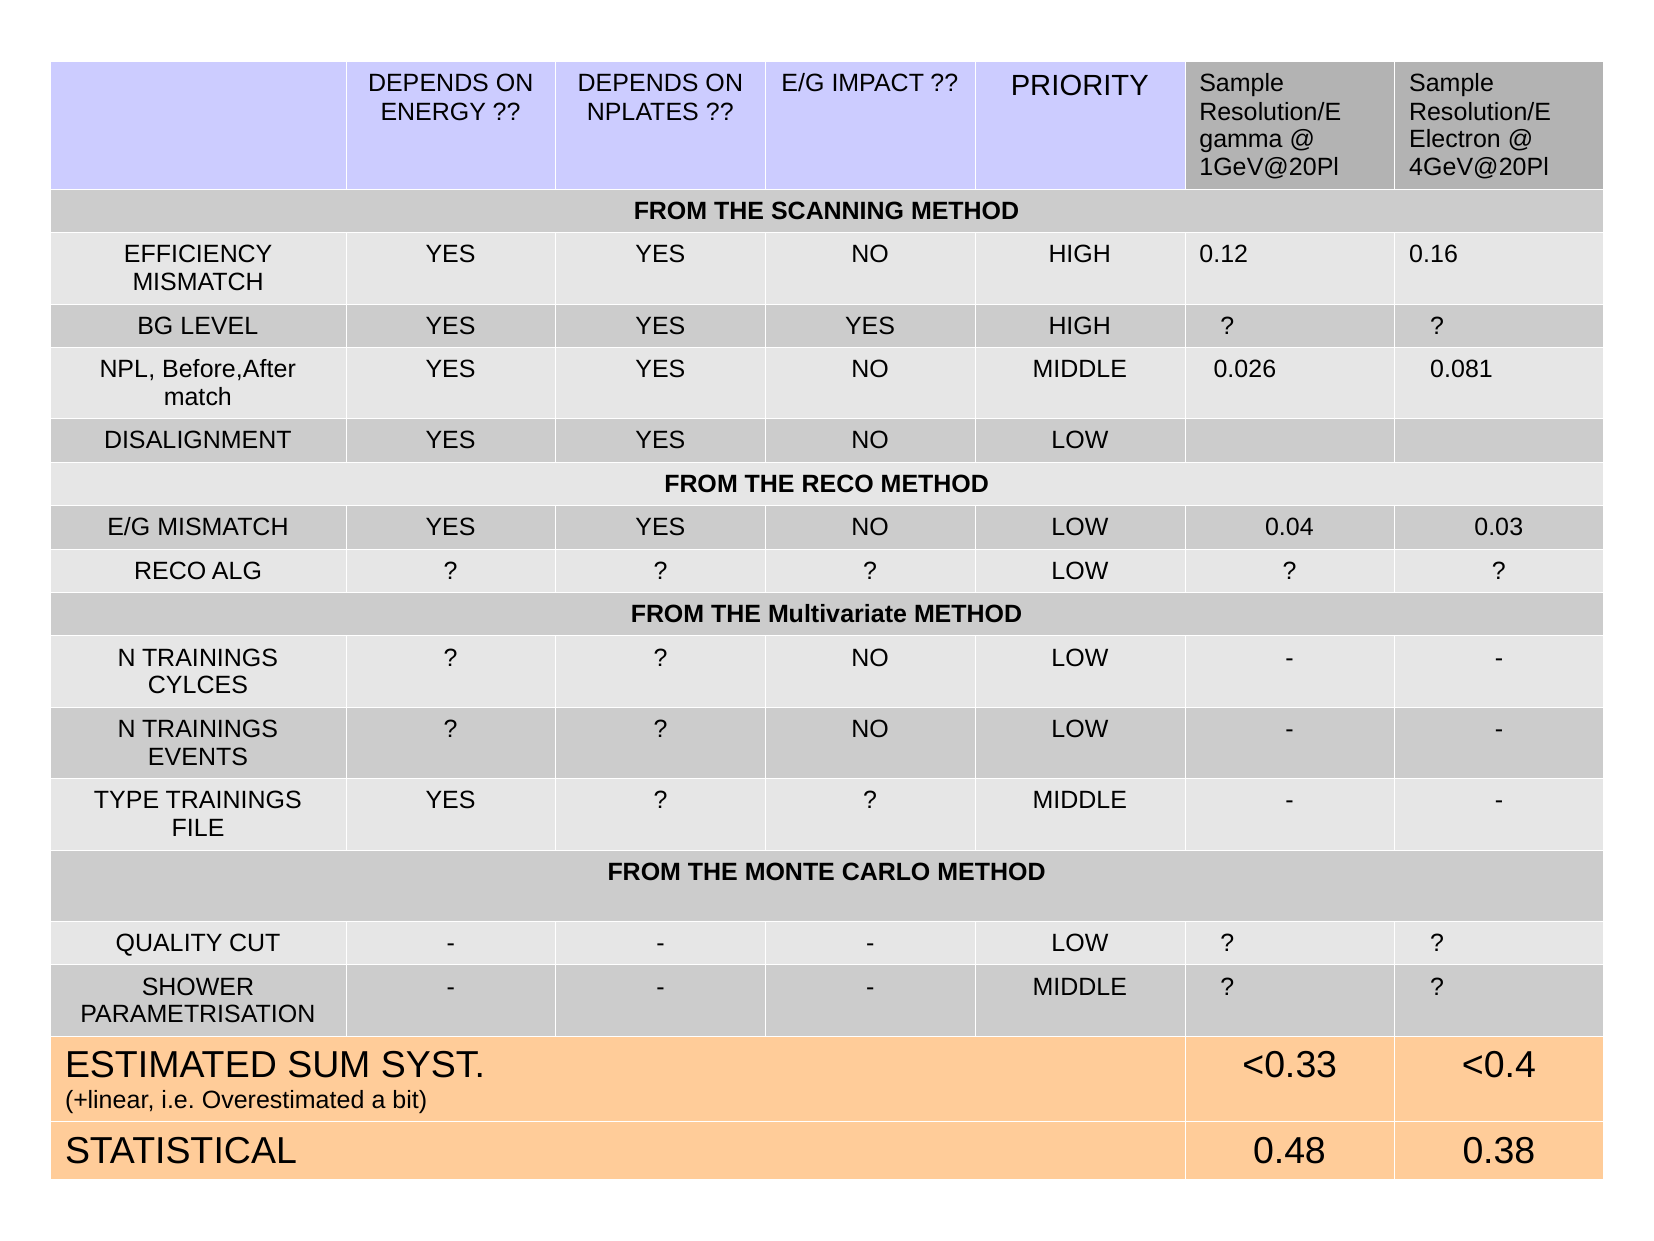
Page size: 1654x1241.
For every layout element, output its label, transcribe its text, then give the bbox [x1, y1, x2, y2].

table_cell ? [1186, 305, 1394, 347]
table_header DEPENDS ON NPLATES ?? [556, 62, 765, 189]
table_cell - [347, 922, 555, 964]
table_cell ? [1395, 965, 1603, 1036]
table_cell NO [766, 708, 975, 778]
table_cell - [556, 965, 765, 1036]
table_cell QUALITY CUT [51, 922, 346, 964]
table_cell ? [766, 550, 975, 592]
table_header DEPENDS ON ENERGY ?? [347, 62, 555, 189]
table_header PRIORITY [976, 62, 1185, 189]
table_cell - [766, 965, 975, 1036]
table_cell YES [347, 233, 555, 304]
table_cell ? [347, 550, 555, 592]
table_cell MIDDLE [976, 348, 1185, 418]
table_cell BG LEVEL [51, 305, 346, 347]
table_cell ? [347, 636, 555, 707]
table_cell - [1395, 708, 1603, 778]
table_cell 0.026 [1186, 348, 1394, 418]
table_cell LOW [976, 708, 1185, 778]
table_cell FROM THE RECO METHOD [51, 463, 1603, 505]
table_cell ? [347, 708, 555, 778]
table_cell E/G MISMATCH [51, 506, 346, 549]
table_cell NO [766, 233, 975, 304]
table_cell - [556, 922, 765, 964]
table_cell ? [1395, 922, 1603, 964]
table_cell N TRAININGS CYLCES [51, 636, 346, 707]
table_cell N TRAININGS EVENTS [51, 708, 346, 778]
table_cell LOW [976, 419, 1185, 462]
table_cell <0.33 [1186, 1037, 1394, 1121]
table_cell ? [1186, 550, 1394, 592]
table_cell ? [1186, 922, 1394, 964]
table_cell 0.12 [1186, 233, 1394, 304]
table_cell ? [556, 779, 765, 850]
table_cell YES [556, 348, 765, 418]
table_cell [1186, 419, 1394, 462]
table_cell NO [766, 348, 975, 418]
table_cell HIGH [976, 305, 1185, 347]
table_cell LOW [976, 506, 1185, 549]
table_cell - [1395, 636, 1603, 707]
table_cell YES [347, 506, 555, 549]
table_cell TYPE TRAININGS FILE [51, 779, 346, 850]
table_cell DISALIGNMENT [51, 419, 346, 462]
table_cell ? [766, 779, 975, 850]
table_cell - [1186, 636, 1394, 707]
table_cell LOW [976, 922, 1185, 964]
table_cell SHOWER PARAMETRISATION [51, 965, 346, 1036]
table_cell NO [766, 636, 975, 707]
table_header [51, 62, 346, 189]
table_cell ? [1186, 965, 1394, 1036]
table_cell <0.4 [1395, 1037, 1603, 1121]
table_cell YES [347, 779, 555, 850]
table_cell - [1186, 708, 1394, 778]
table_cell ? [1395, 550, 1603, 592]
table_cell ? [556, 550, 765, 592]
table_header E/G IMPACT ?? [766, 62, 975, 189]
table_header Sample Resolution/E gamma @ 1GeV@20Pl [1186, 62, 1394, 189]
table_cell ? [556, 636, 765, 707]
table_cell YES [556, 506, 765, 549]
table_cell FROM THE MONTE CARLO METHOD [51, 851, 1603, 921]
table_cell YES [347, 348, 555, 418]
table_cell HIGH [976, 233, 1185, 304]
table_cell ? [1395, 305, 1603, 347]
table_cell - [1186, 779, 1394, 850]
table_cell LOW [976, 550, 1185, 592]
table_cell YES [556, 233, 765, 304]
table_cell EFFICIENCY MISMATCH [51, 233, 346, 304]
table_cell ? [556, 708, 765, 778]
table_cell YES [556, 305, 765, 347]
table_header Sample Resolution/E Electron @ 4GeV@20Pl [1395, 62, 1603, 189]
table_cell 0.04 [1186, 506, 1394, 549]
table_cell - [347, 965, 555, 1036]
table_cell YES [347, 419, 555, 462]
table_cell NO [766, 506, 975, 549]
table_cell FROM THE SCANNING METHOD [51, 190, 1603, 232]
table_cell MIDDLE [976, 965, 1185, 1036]
table_cell FROM THE Multivariate METHOD [51, 593, 1603, 635]
table_cell RECO ALG [51, 550, 346, 592]
table_cell 0.48 [1186, 1122, 1394, 1179]
table_cell STATISTICAL [51, 1122, 1185, 1179]
table_cell - [1395, 779, 1603, 850]
table_cell YES [766, 305, 975, 347]
table_cell 0.081 [1395, 348, 1603, 418]
table_cell 0.03 [1395, 506, 1603, 549]
table_cell - [766, 922, 975, 964]
table_cell LOW [976, 636, 1185, 707]
table_cell YES [556, 419, 765, 462]
table_cell [1395, 419, 1603, 462]
table_cell NPL, Before,After match [51, 348, 346, 418]
table_cell MIDDLE [976, 779, 1185, 850]
table_cell YES [347, 305, 555, 347]
table_cell NO [766, 419, 975, 462]
table_cell 0.38 [1395, 1122, 1603, 1179]
table_cell ESTIMATED SUM SYST. (+linear, i.e. Overestimated a bit) [51, 1037, 1185, 1121]
table_cell 0.16 [1395, 233, 1603, 304]
